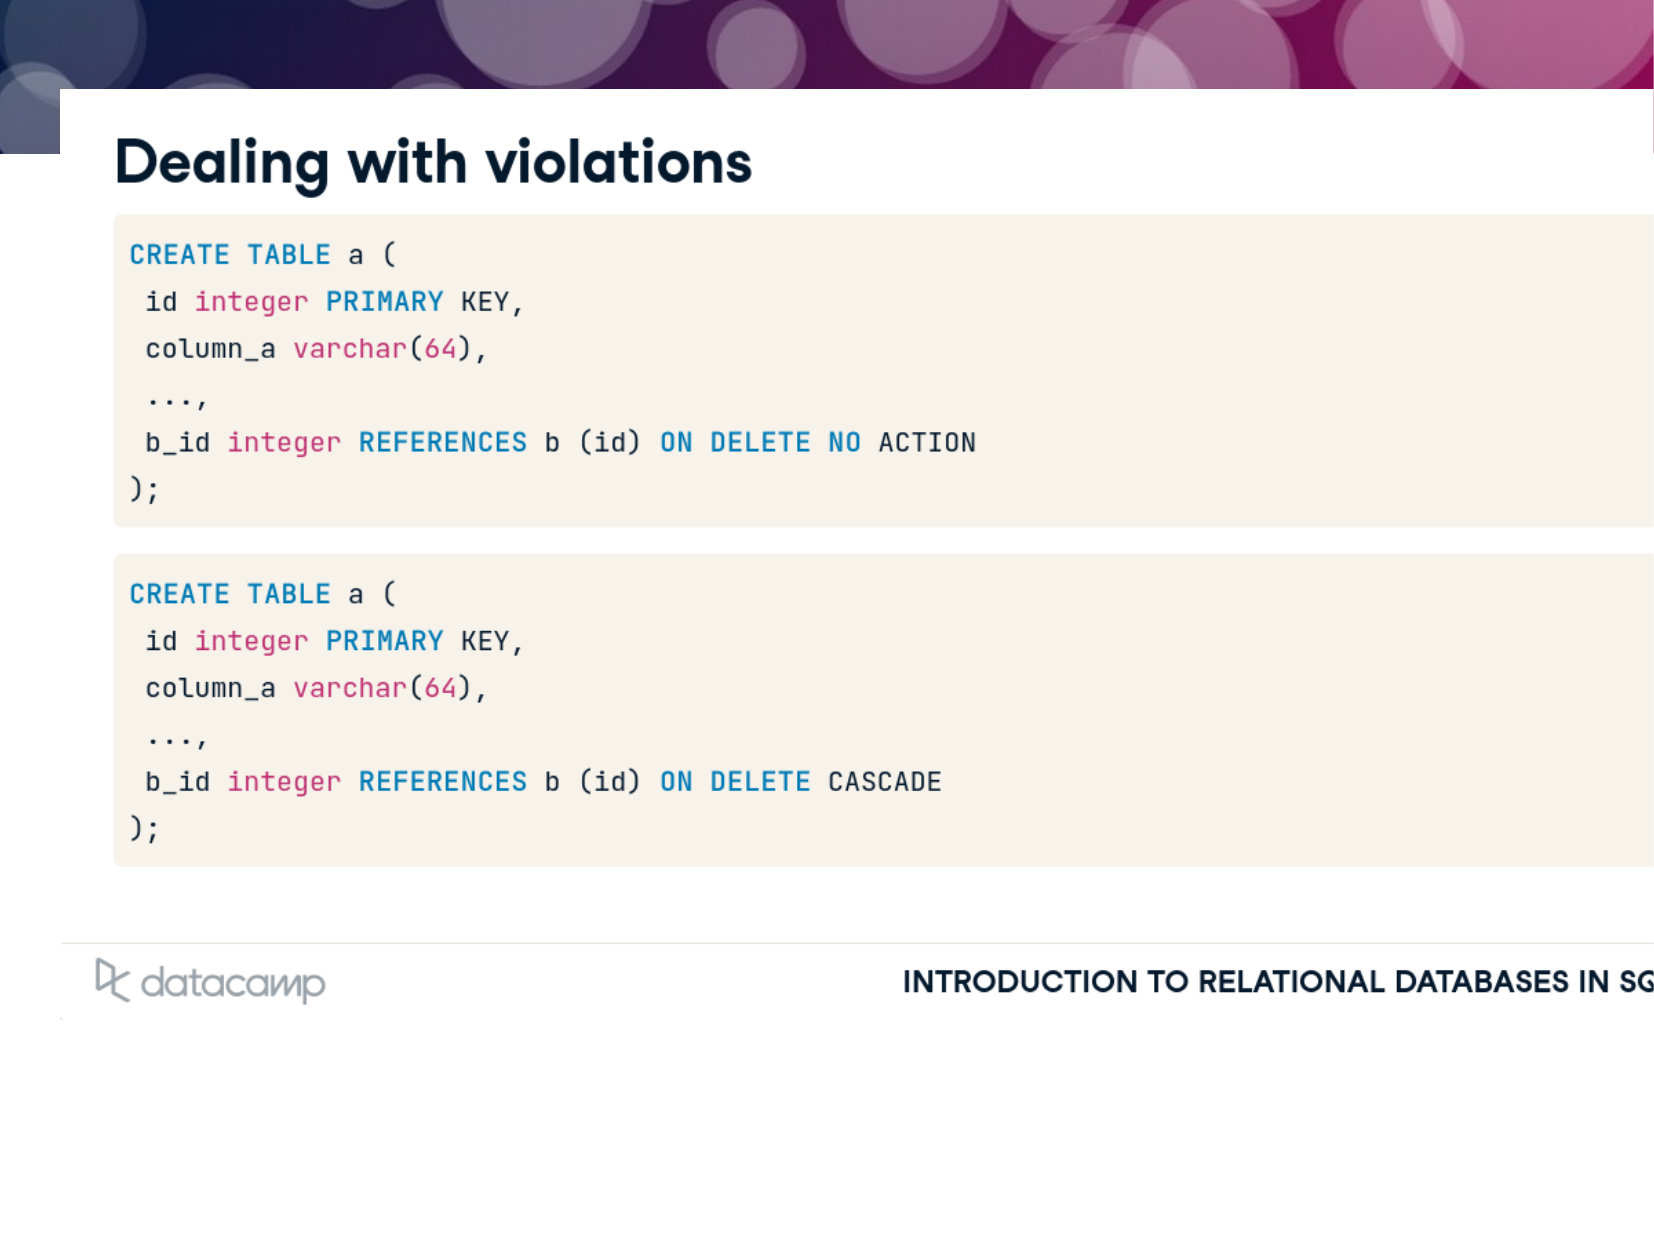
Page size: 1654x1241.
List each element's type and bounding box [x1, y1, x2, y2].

picture [60, 90, 1654, 1021]
